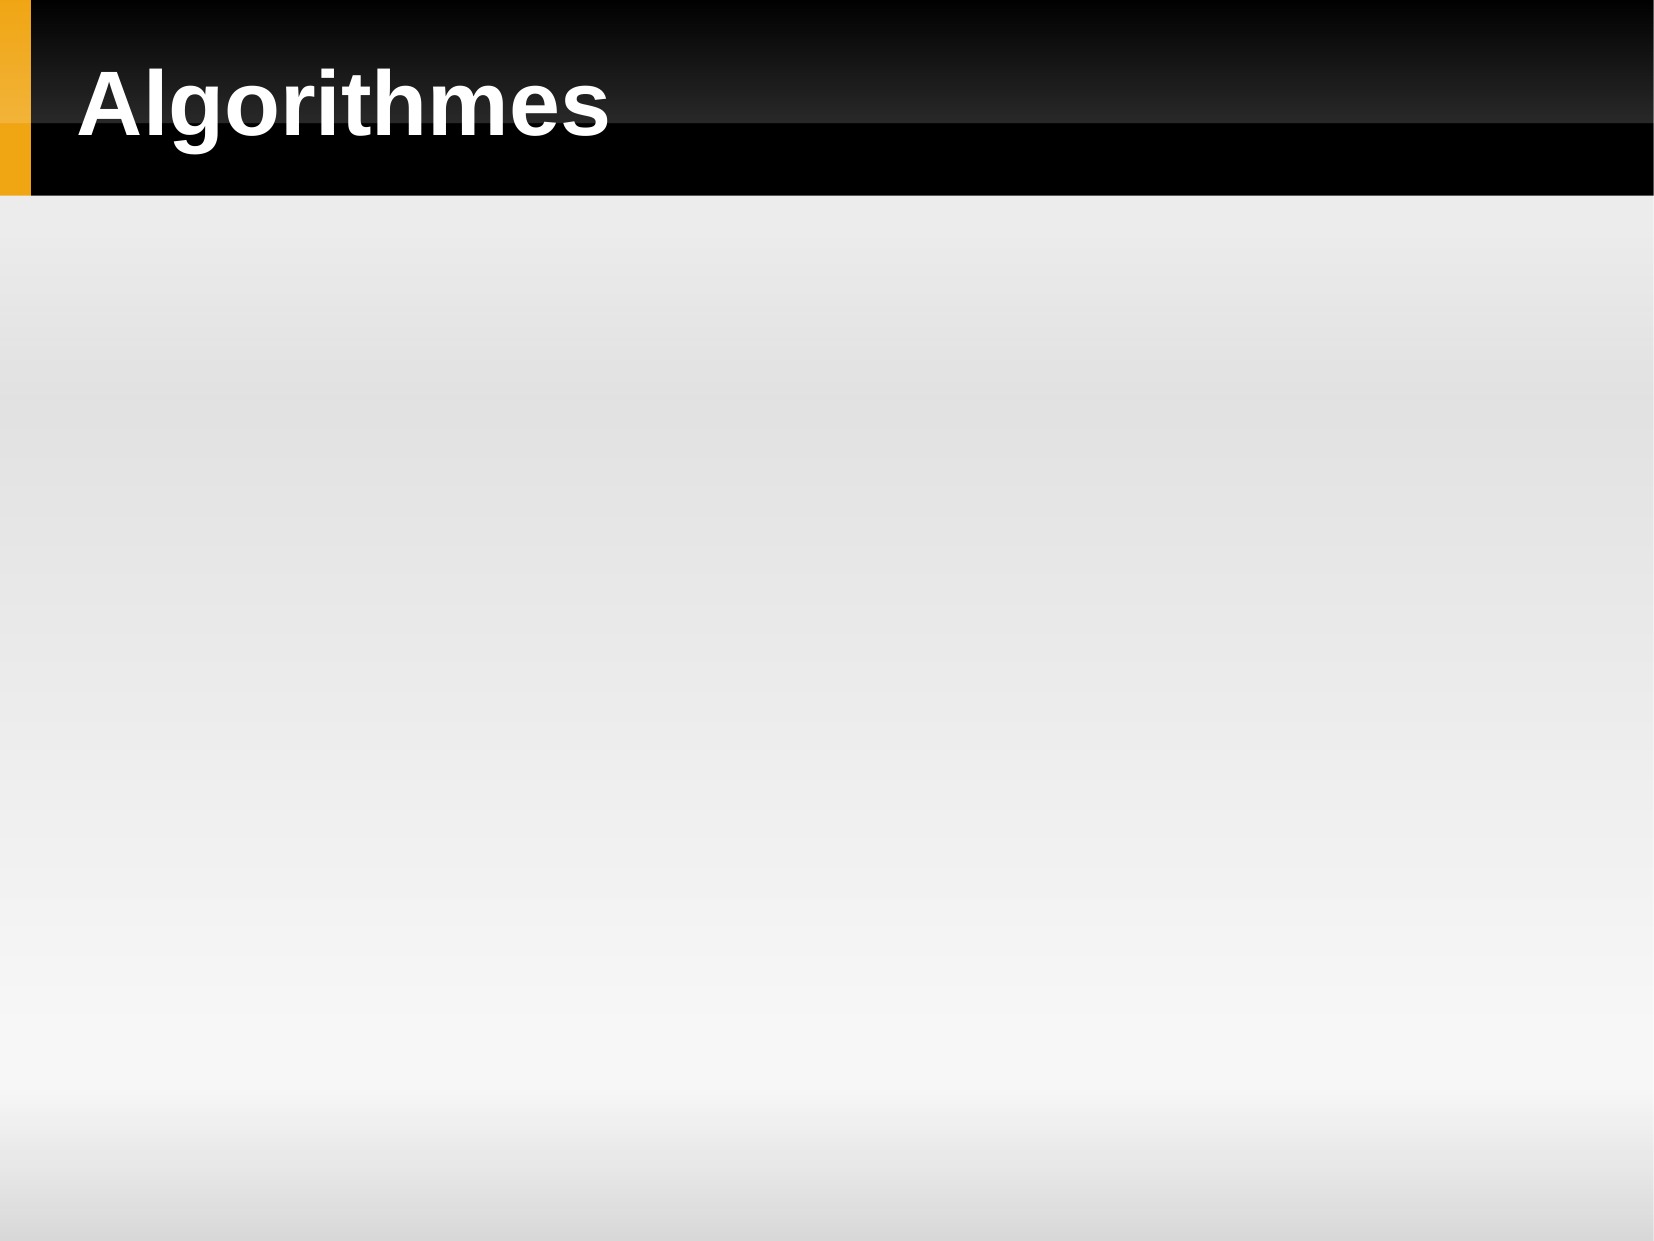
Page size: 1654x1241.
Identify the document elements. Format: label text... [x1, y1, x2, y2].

picture [0, 0, 1654, 1241]
title Algorithmes [76, 0, 1565, 208]
